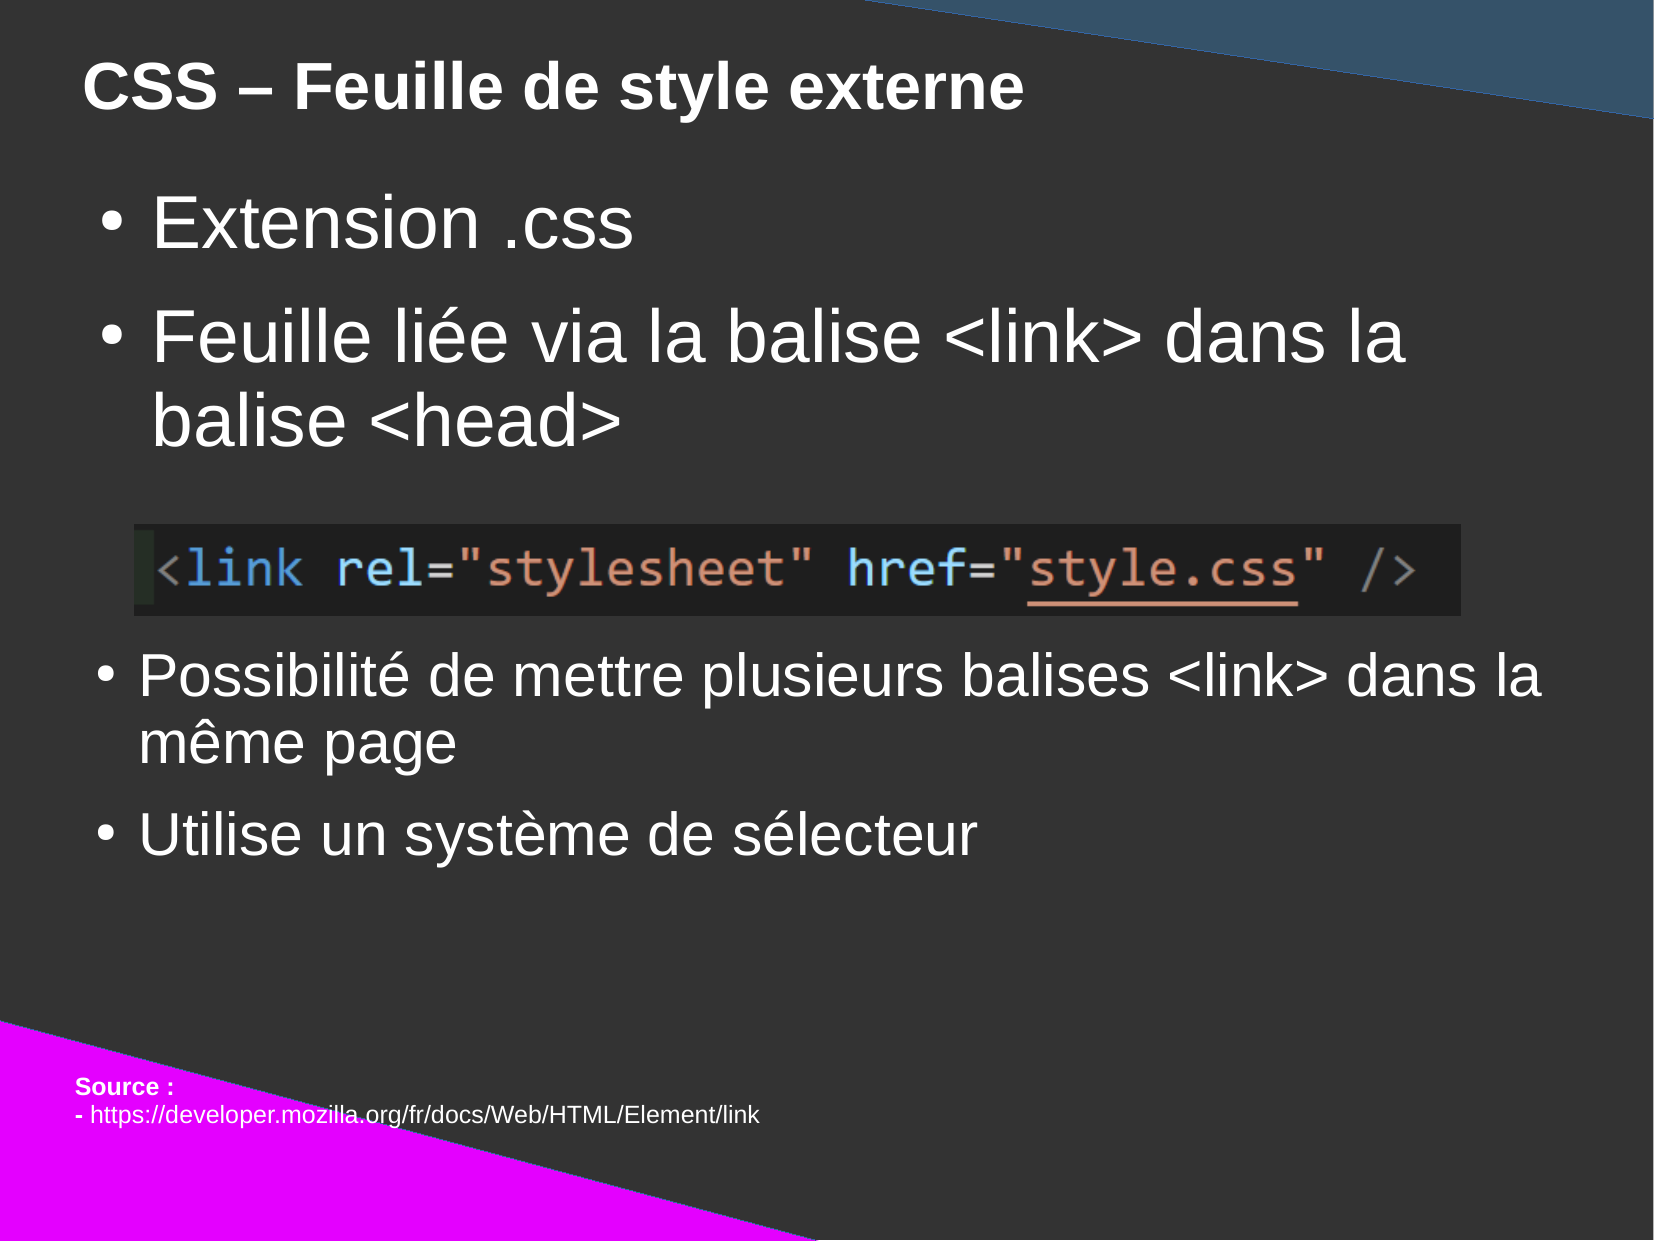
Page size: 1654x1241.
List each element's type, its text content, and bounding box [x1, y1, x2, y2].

picture [134, 524, 1461, 616]
list Possibilité de mettre plusieurs balises <link> dans la même page Utilise un système de sélecteur [80, 641, 1605, 870]
text_box [0, 1020, 165, 1241]
text_box [865, 0, 1654, 119]
text_box Source : - https://developer.mozilla.org/fr/docs/Web/HTML/Element/link [59, 1065, 1546, 1241]
list Extension .css Feuille liée via la balise <link> dans la balise <head> [80, 180, 1605, 480]
title CSS – Feuille de style externe [82, 49, 1571, 162]
